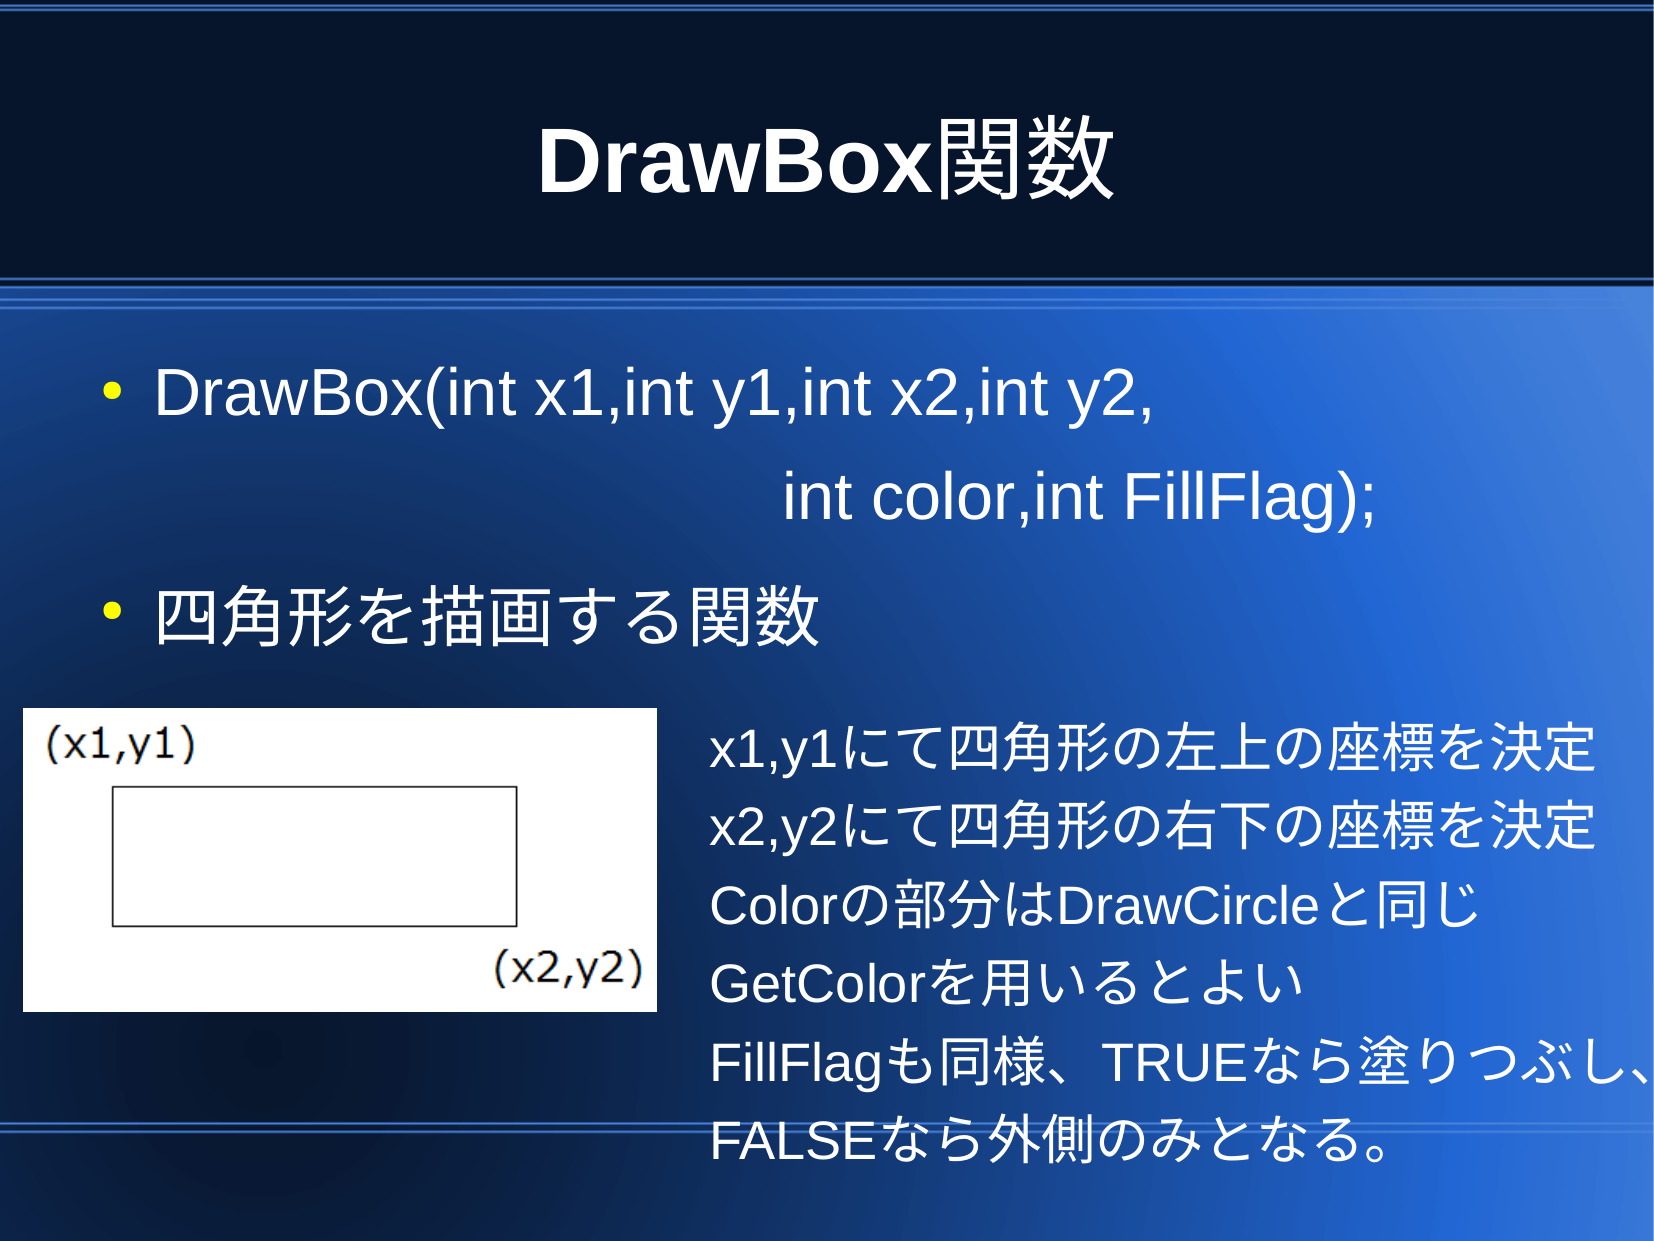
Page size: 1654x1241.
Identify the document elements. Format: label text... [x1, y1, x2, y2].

picture [0, 0, 1654, 1241]
text_box x1,y1にて四角形の左上の座標を決定 x2,y2にて四角形の右下の座標を決定 Colorの部分はDrawCircleと同じ GetColorを用いるとよい FillFlagも同様、TRUEなら塗りつぶし、 FALSEなら外側のみとなる。 [694, 696, 1607, 1075]
title DrawBox関数 [82, 49, 1571, 257]
list DrawBox(int x1,int y1,int x2,int y2, int color,int FillFlag); 四角形を描画する関数 [82, 355, 1571, 1174]
